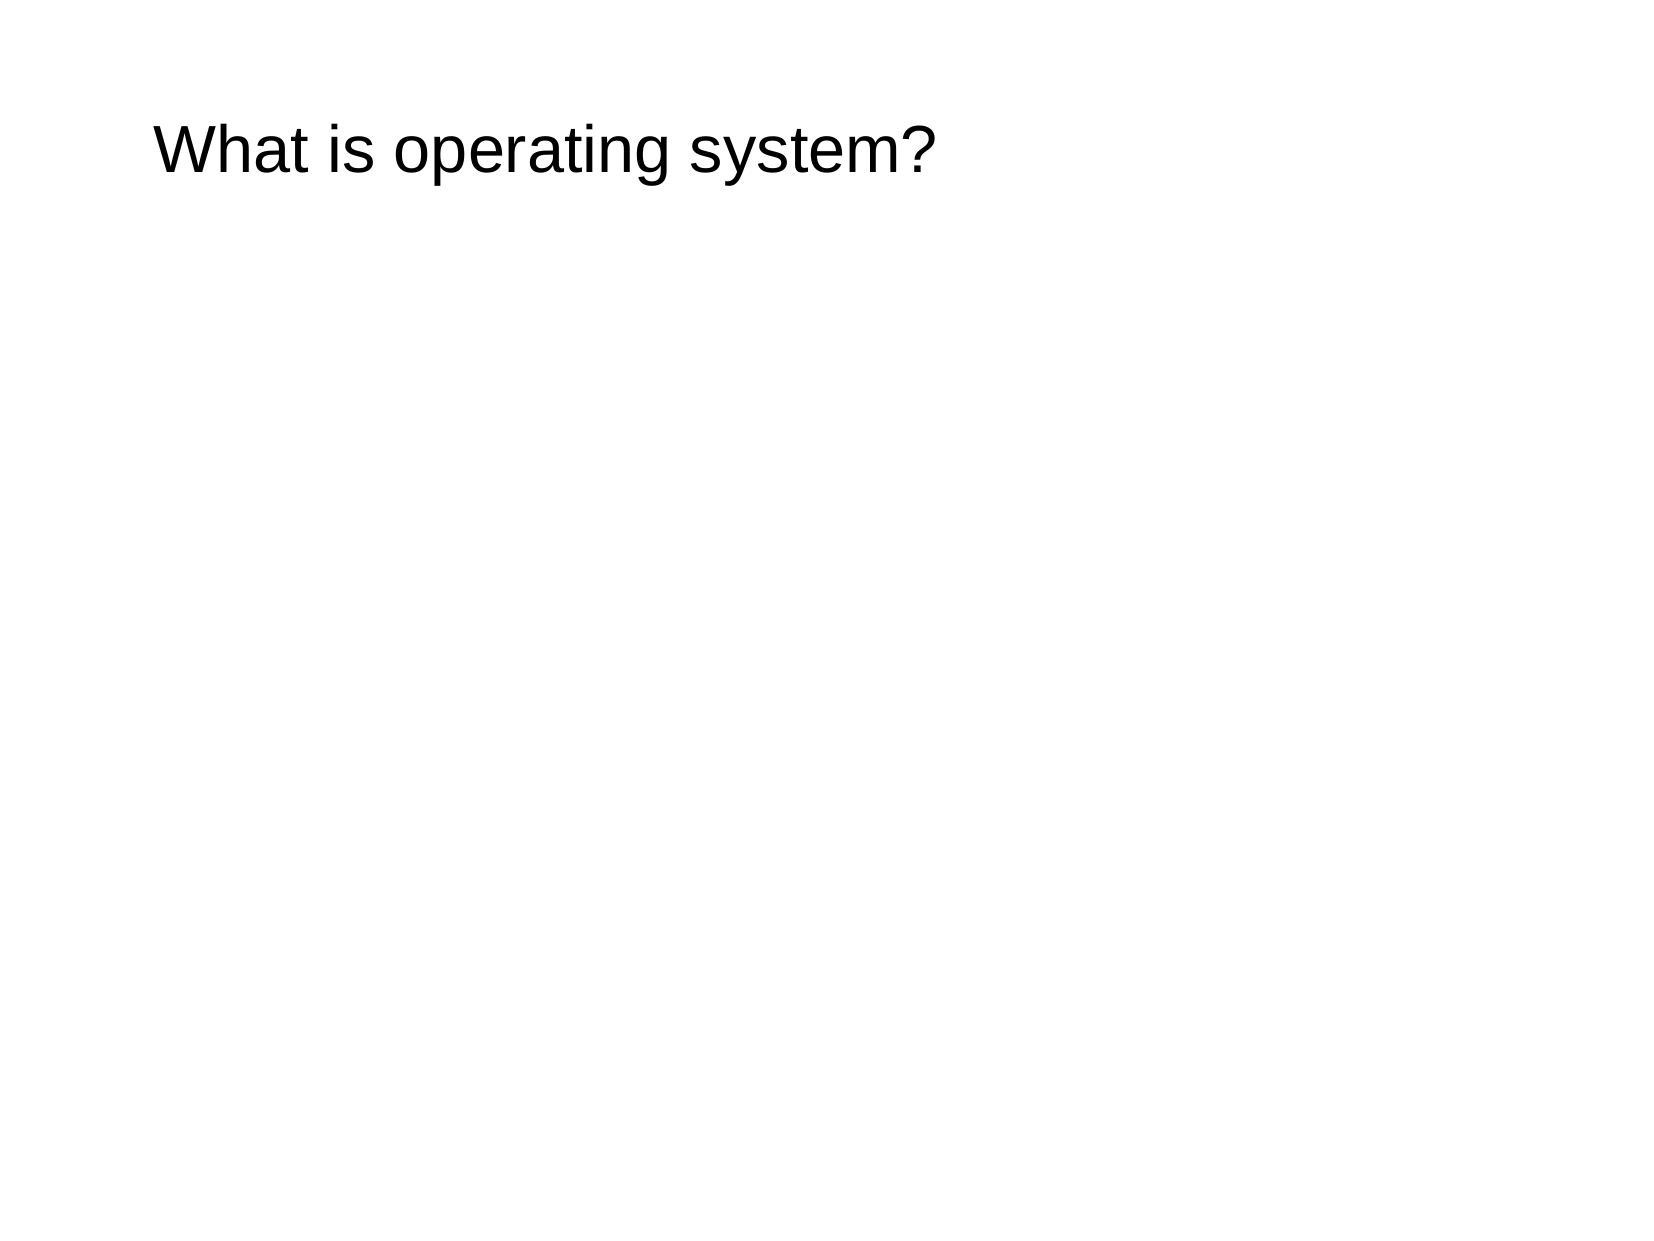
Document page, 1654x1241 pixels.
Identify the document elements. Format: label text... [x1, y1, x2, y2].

list What is operating system? [82, 112, 1571, 1010]
